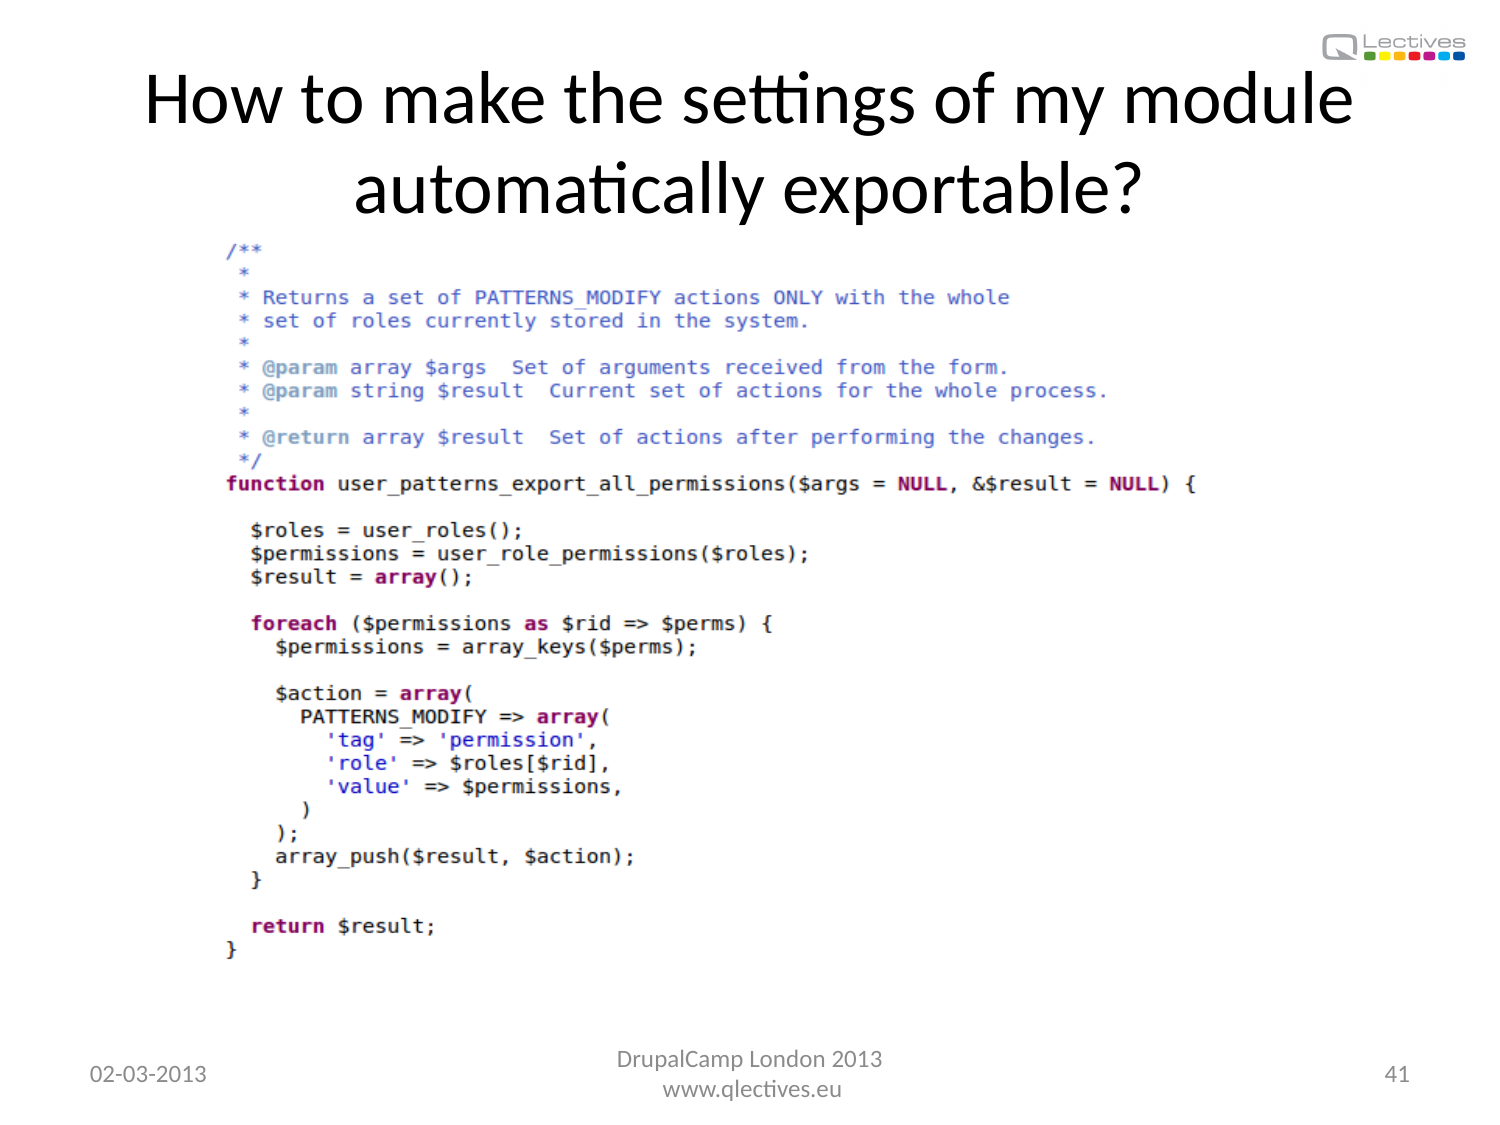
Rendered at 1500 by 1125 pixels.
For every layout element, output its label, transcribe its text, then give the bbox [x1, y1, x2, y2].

text_box DrupalCamp London 2013 www.qlectives.eu [512, 1042, 988, 1103]
text_box How to make the settings of my module automatically exportable? [75, 45, 1425, 233]
picture [224, 240, 1256, 981]
picture [1288, 9, 1500, 90]
text_box 02-03-2013 [74, 1042, 425, 1103]
text_box <number> [1074, 1042, 1425, 1103]
